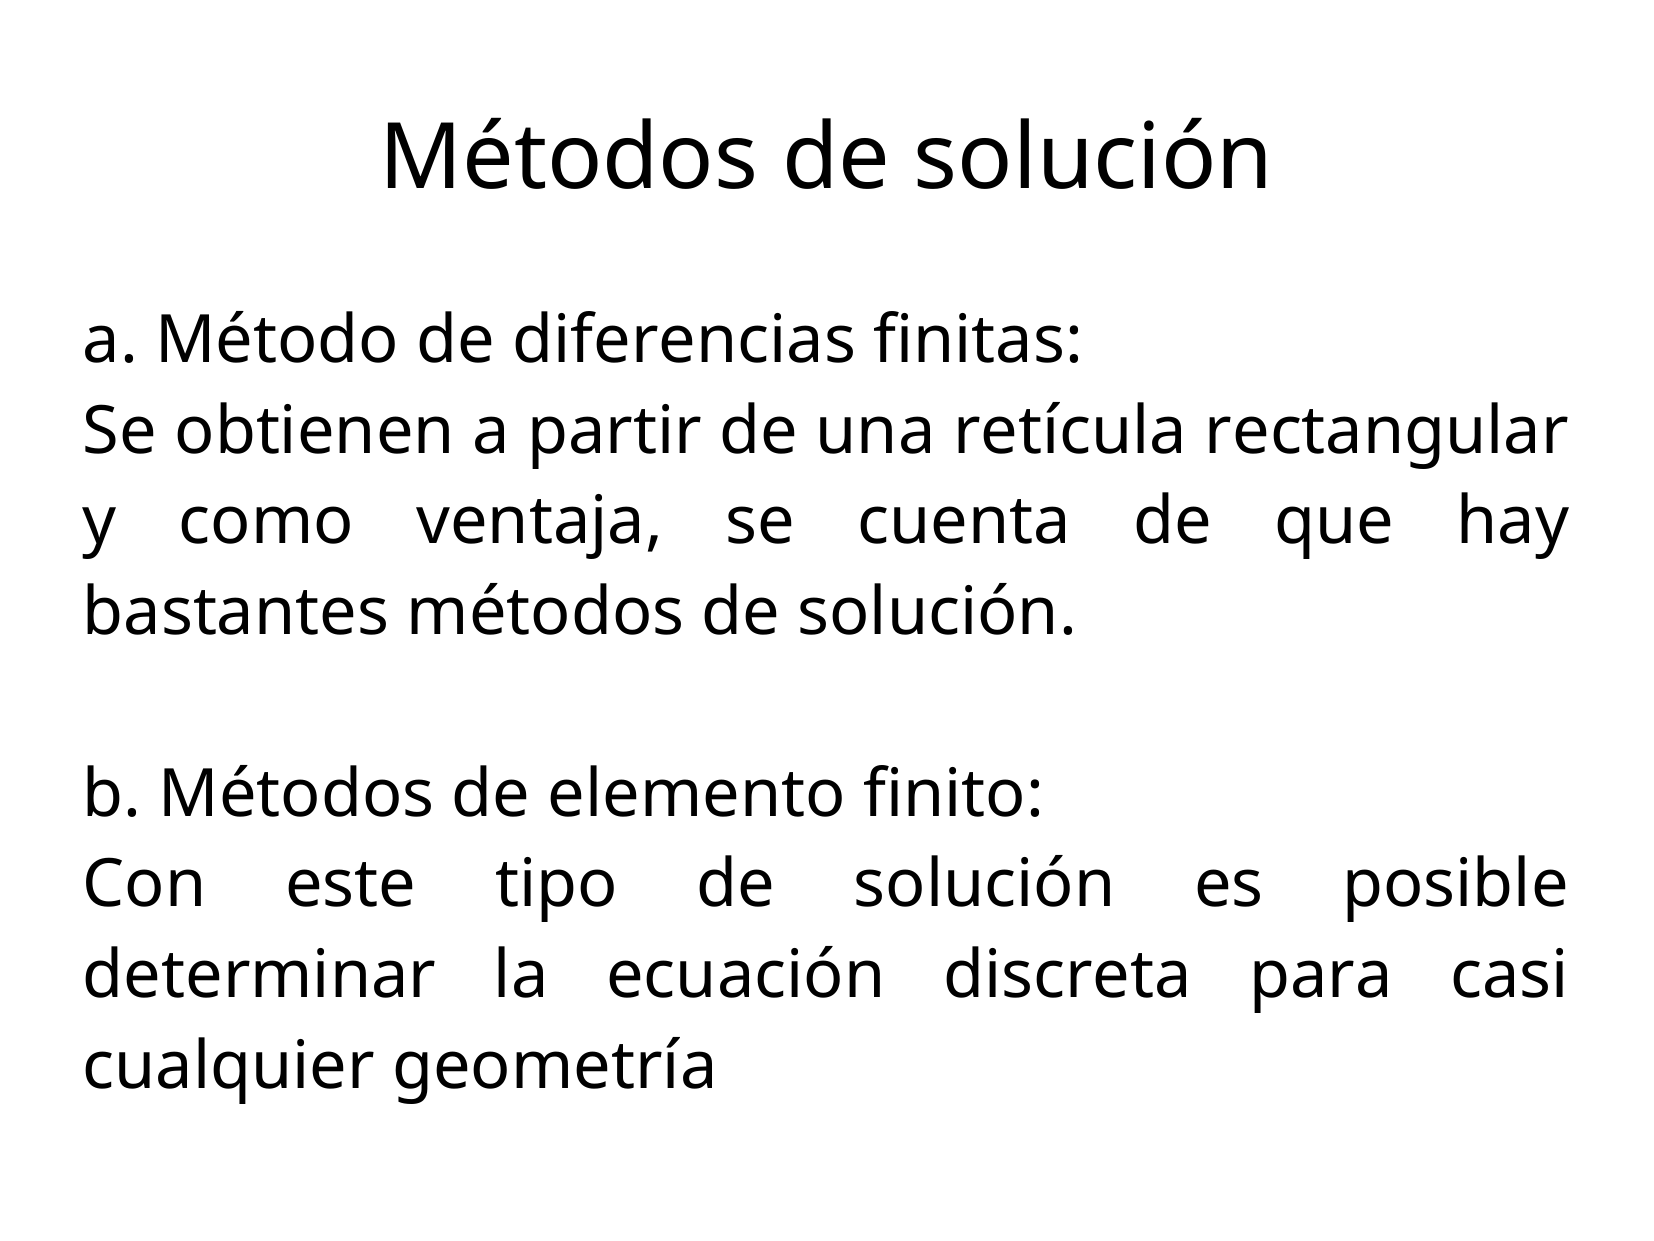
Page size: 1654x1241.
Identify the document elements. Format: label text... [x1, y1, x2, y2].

subtitle a. Método de diferencias finitas: Se obtienen a partir de una retícula rectangular y como ventaja, se cuenta de que hay bastantes métodos de solución. b. Métodos de elemento finito: Con este tipo de solución es posible determinar la ecuación discreta para casi cualquier geometría [82, 290, 1571, 1109]
title Métodos de solución [82, 49, 1571, 257]
